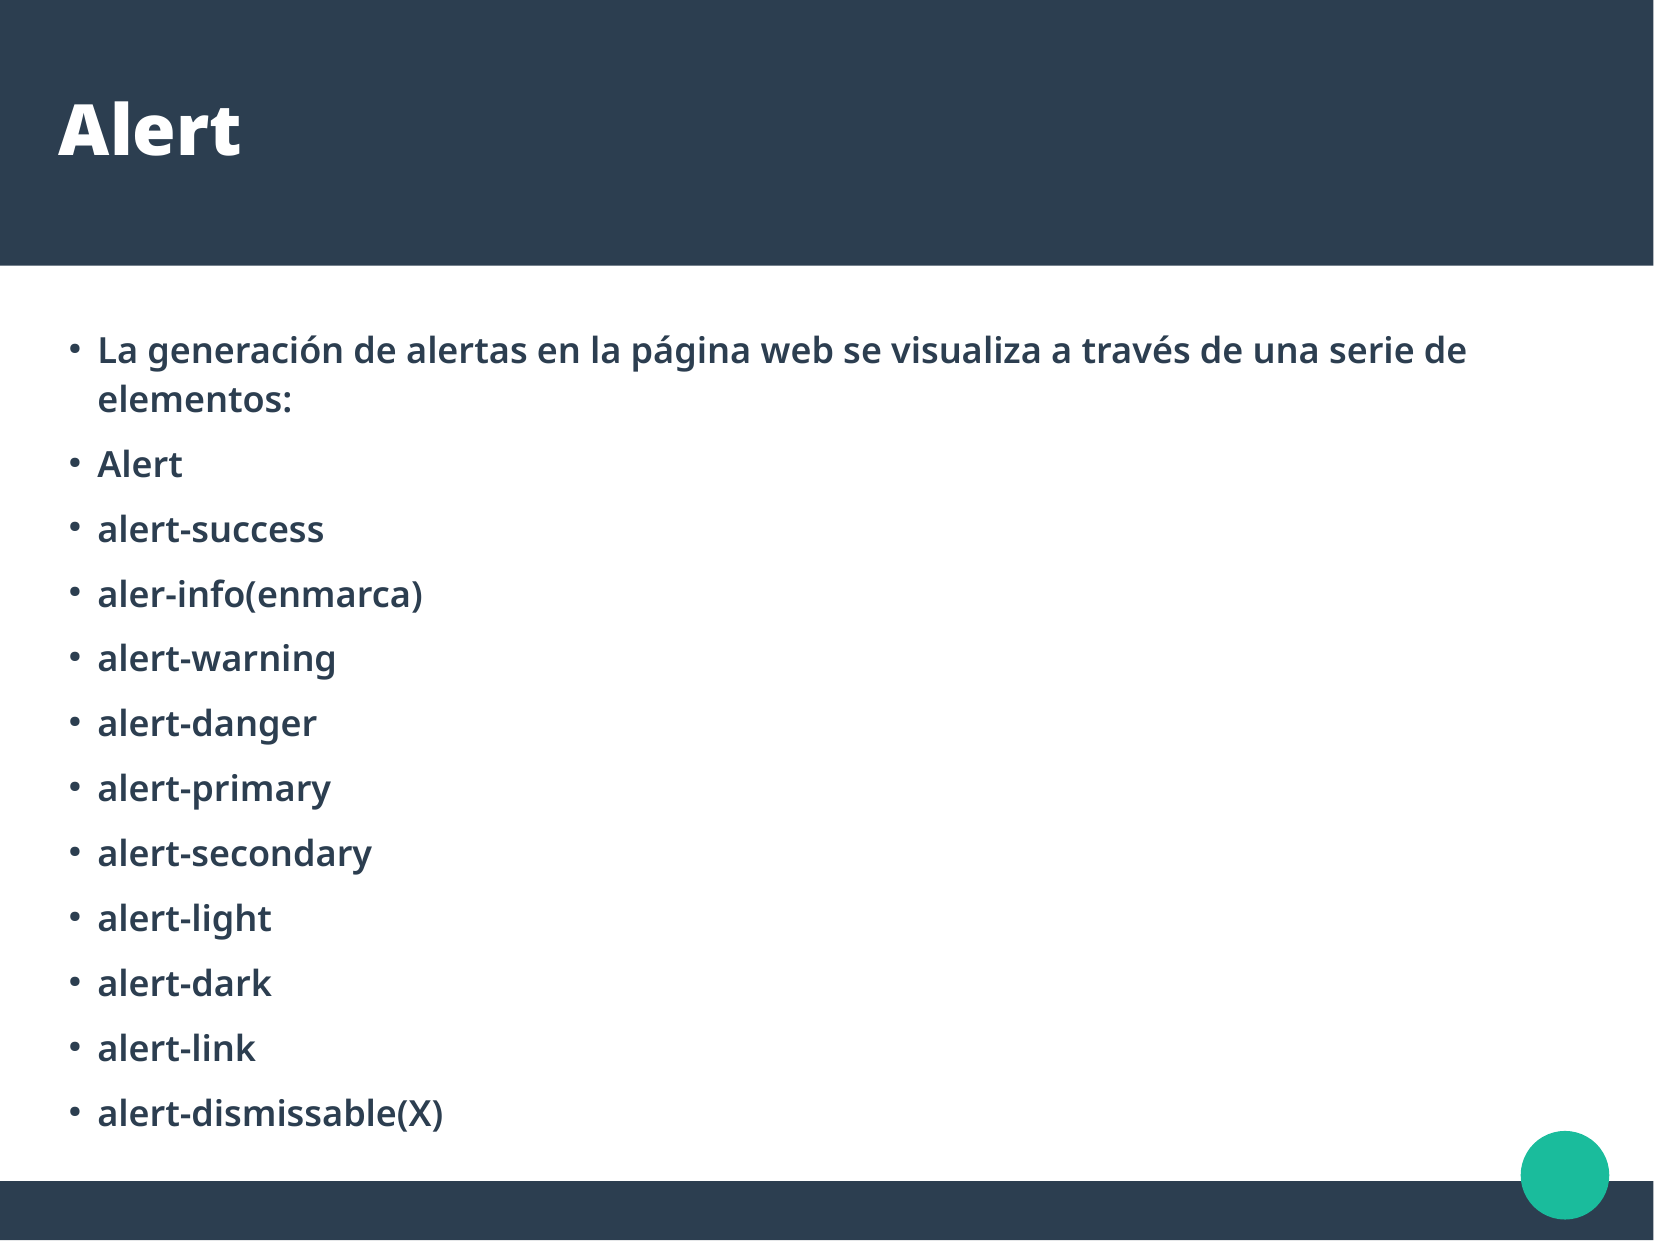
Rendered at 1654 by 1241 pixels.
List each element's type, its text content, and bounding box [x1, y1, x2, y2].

list La generación de alertas en la página web se visualiza a través de una serie de elementos: Alert alert-success aler-info(enmarca) alert-warning alert-danger alert-primary alert-secondary alert-light alert-dark alert-link alert-dismissable(X) [59, 324, 1595, 1152]
title Alert [59, 49, 1595, 207]
